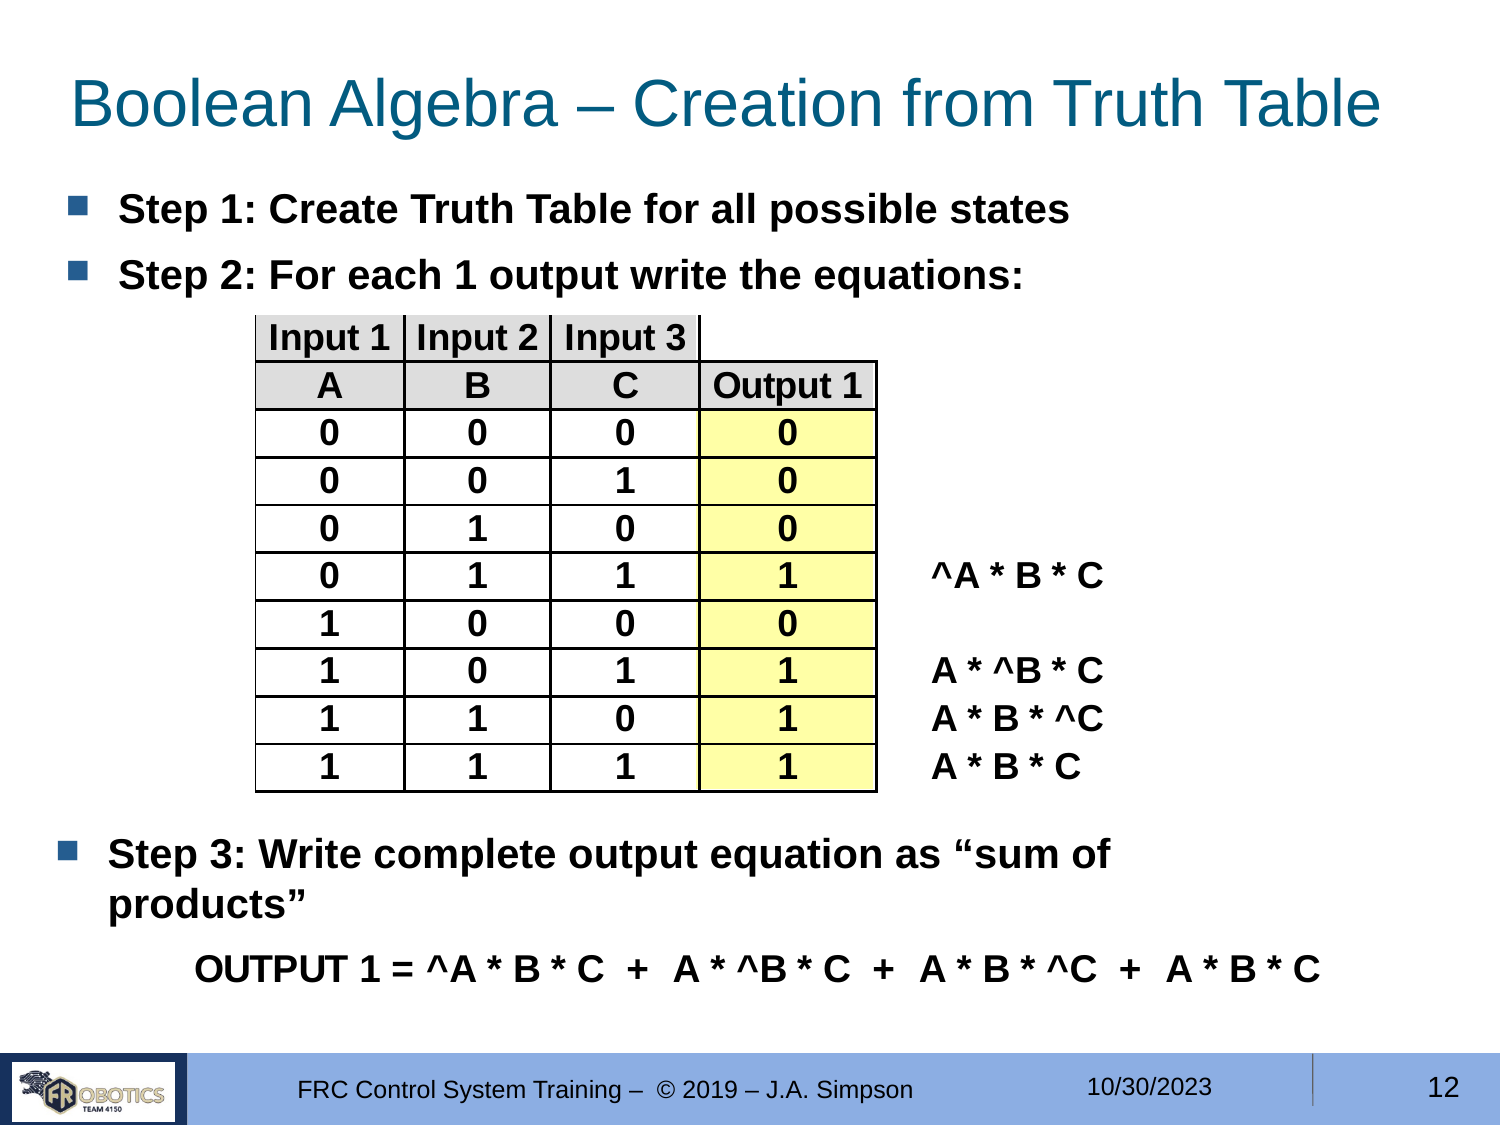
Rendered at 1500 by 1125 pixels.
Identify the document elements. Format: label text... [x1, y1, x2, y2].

picture [12, 1062, 175, 1122]
footer FRC Control System Training – © 2019 – J.A. Simpson [225, 1074, 988, 1103]
slide_number <number> [1337, 1072, 1475, 1100]
picture [190, 948, 1383, 998]
slide_number 10/30/2023 [1012, 1071, 1288, 1100]
picture [255, 314, 1171, 796]
list Step 2: For each 1 output write the equations: [55, 239, 1340, 336]
list Step 1: Create Truth Table for all possible states [55, 174, 1340, 239]
list Step 3: Write complete output equation as “sum of products” [45, 819, 1330, 916]
title Boolean Algebra – Creation from Truth Table [55, 52, 1443, 148]
